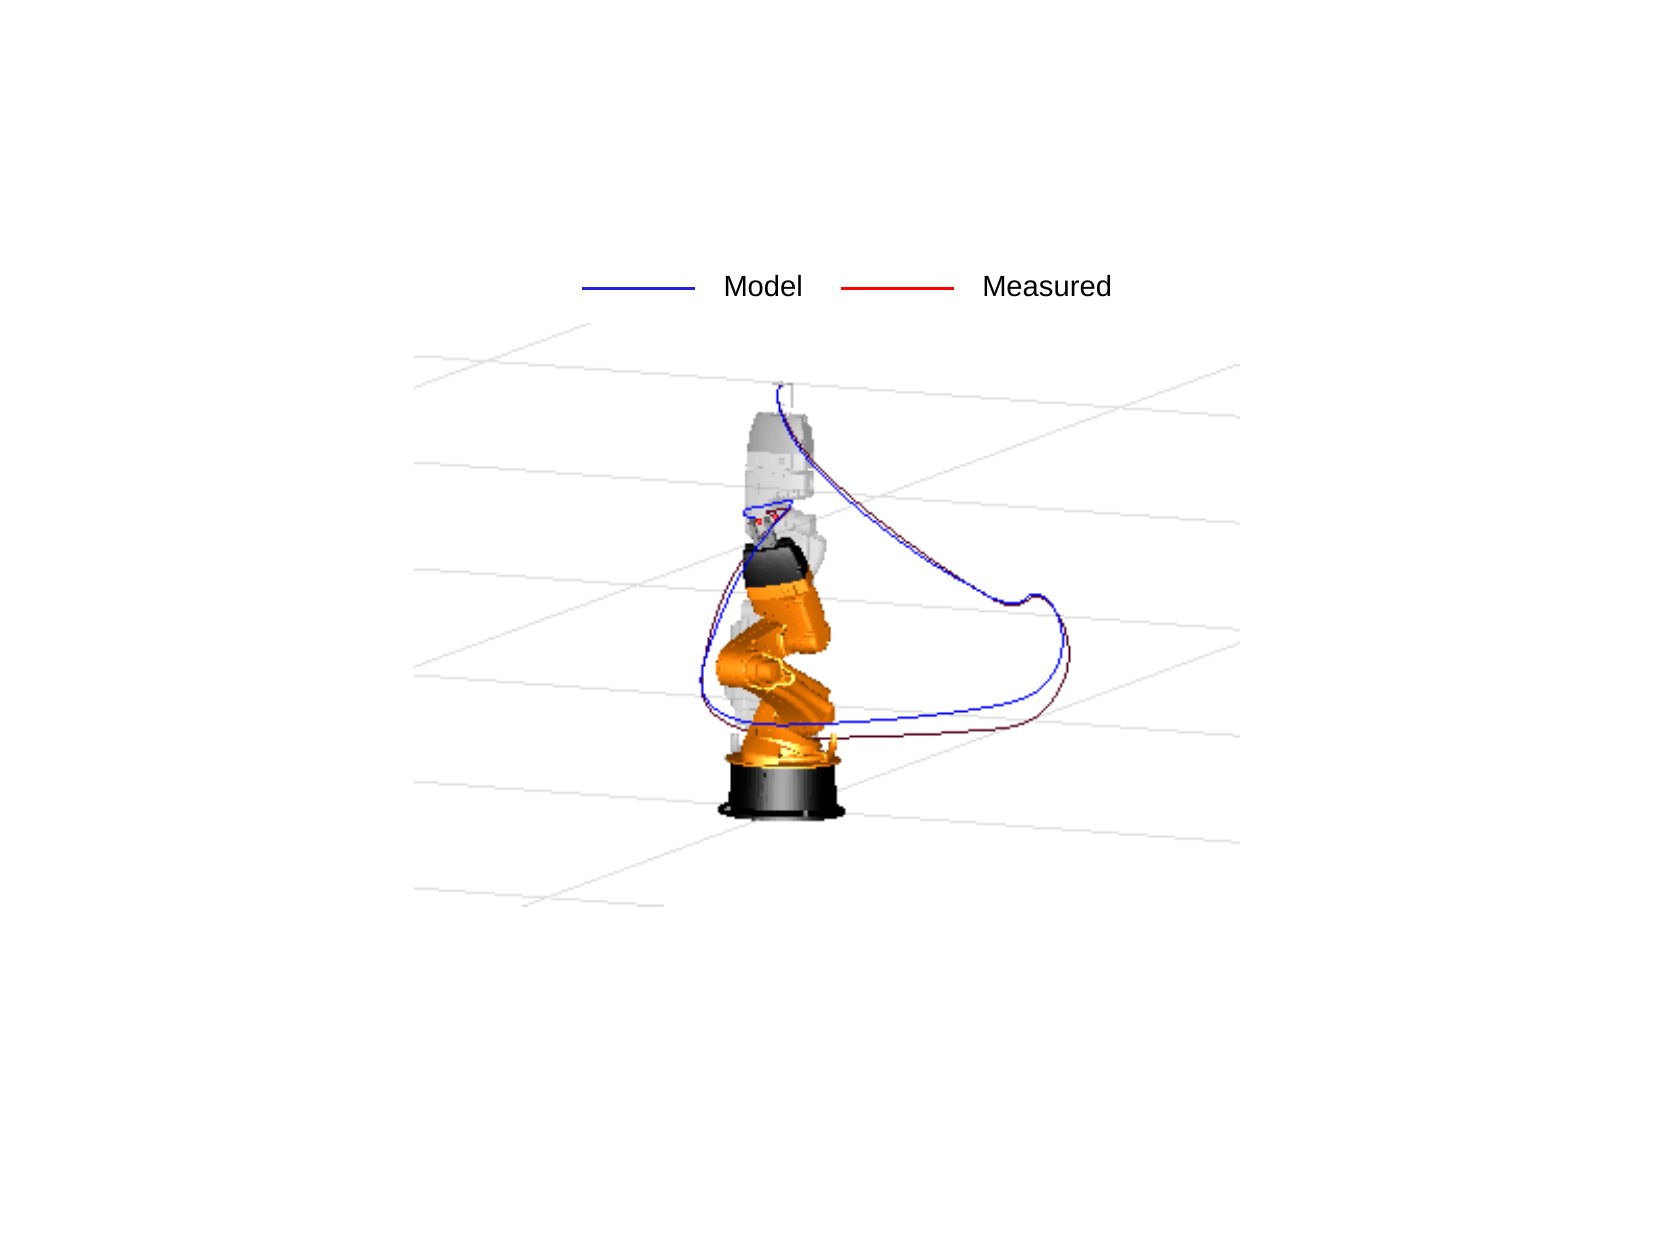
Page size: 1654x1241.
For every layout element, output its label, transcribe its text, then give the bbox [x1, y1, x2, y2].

text_box Measured [967, 262, 1179, 311]
picture [414, 323, 1240, 907]
text_box Model [708, 262, 967, 311]
